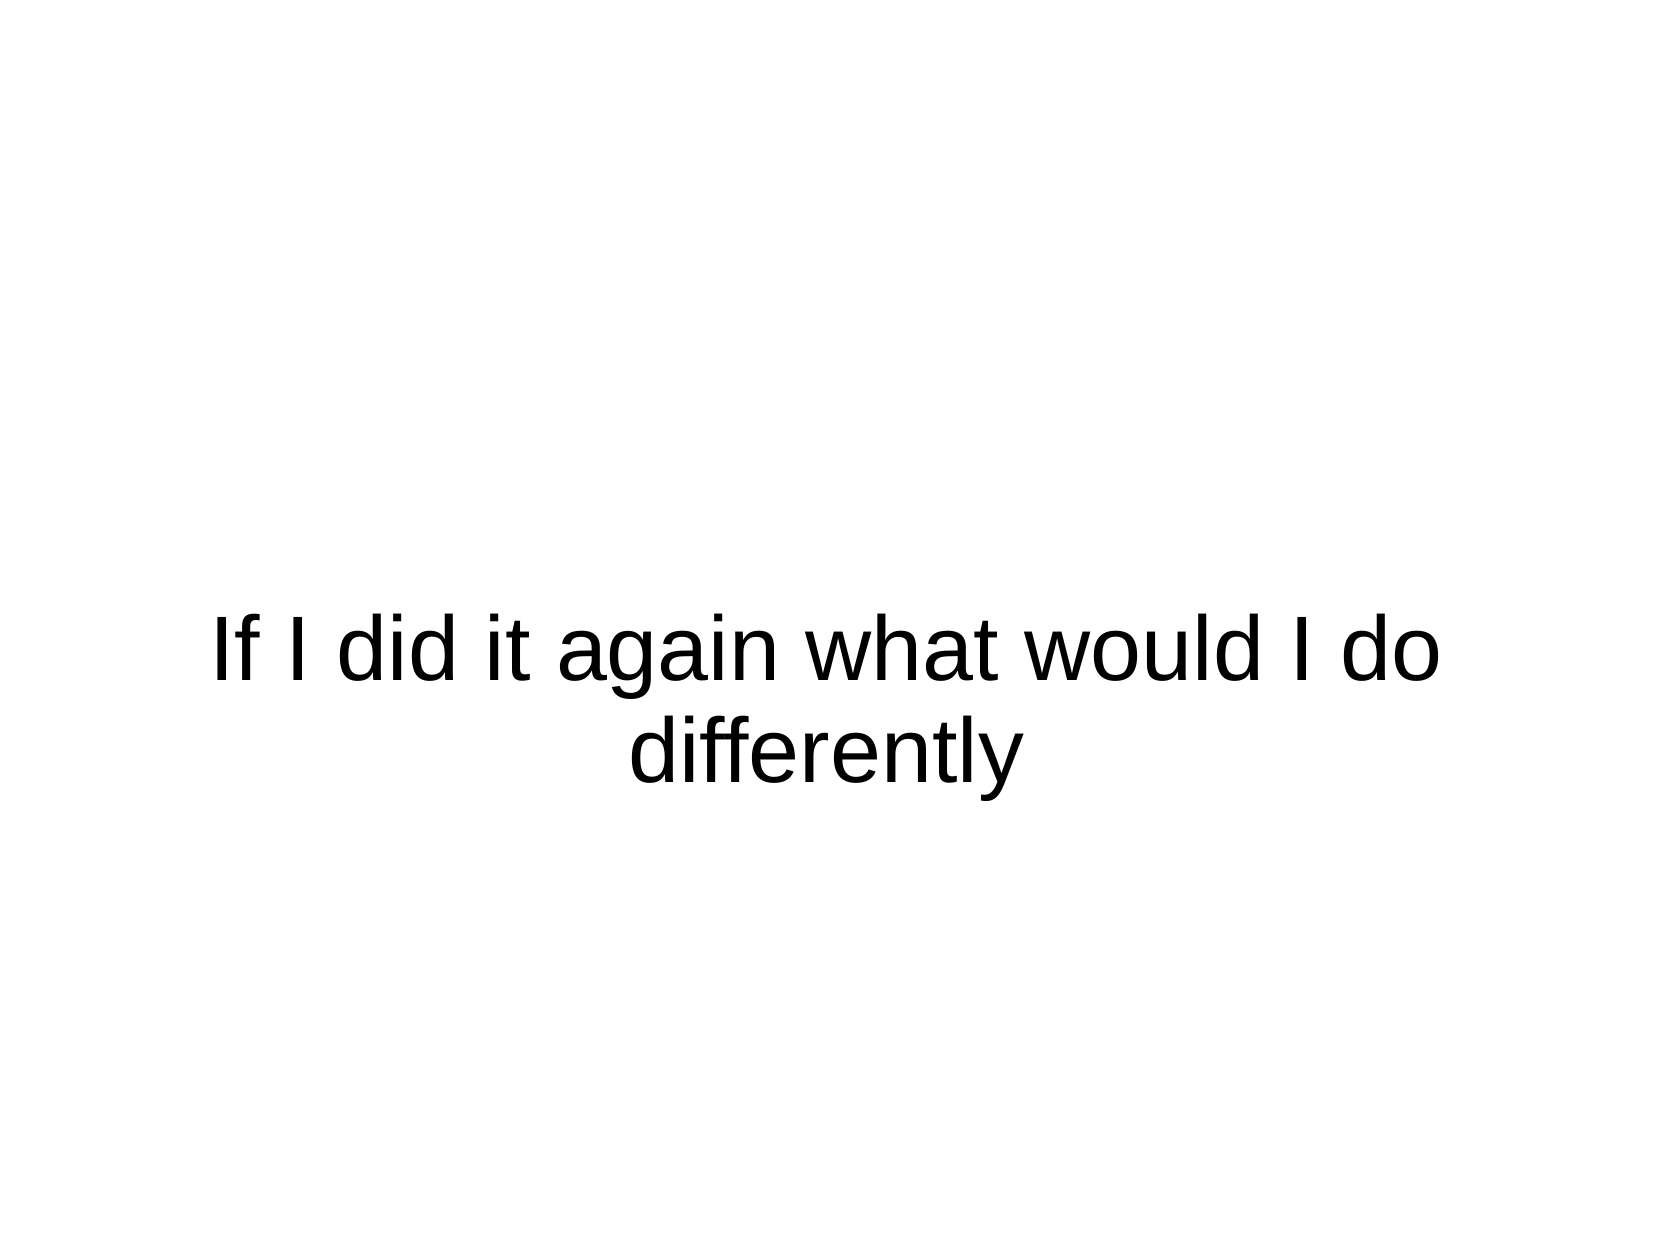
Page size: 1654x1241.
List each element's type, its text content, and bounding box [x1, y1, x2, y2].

subtitle If I did it again what would I do differently [82, 290, 1571, 1109]
